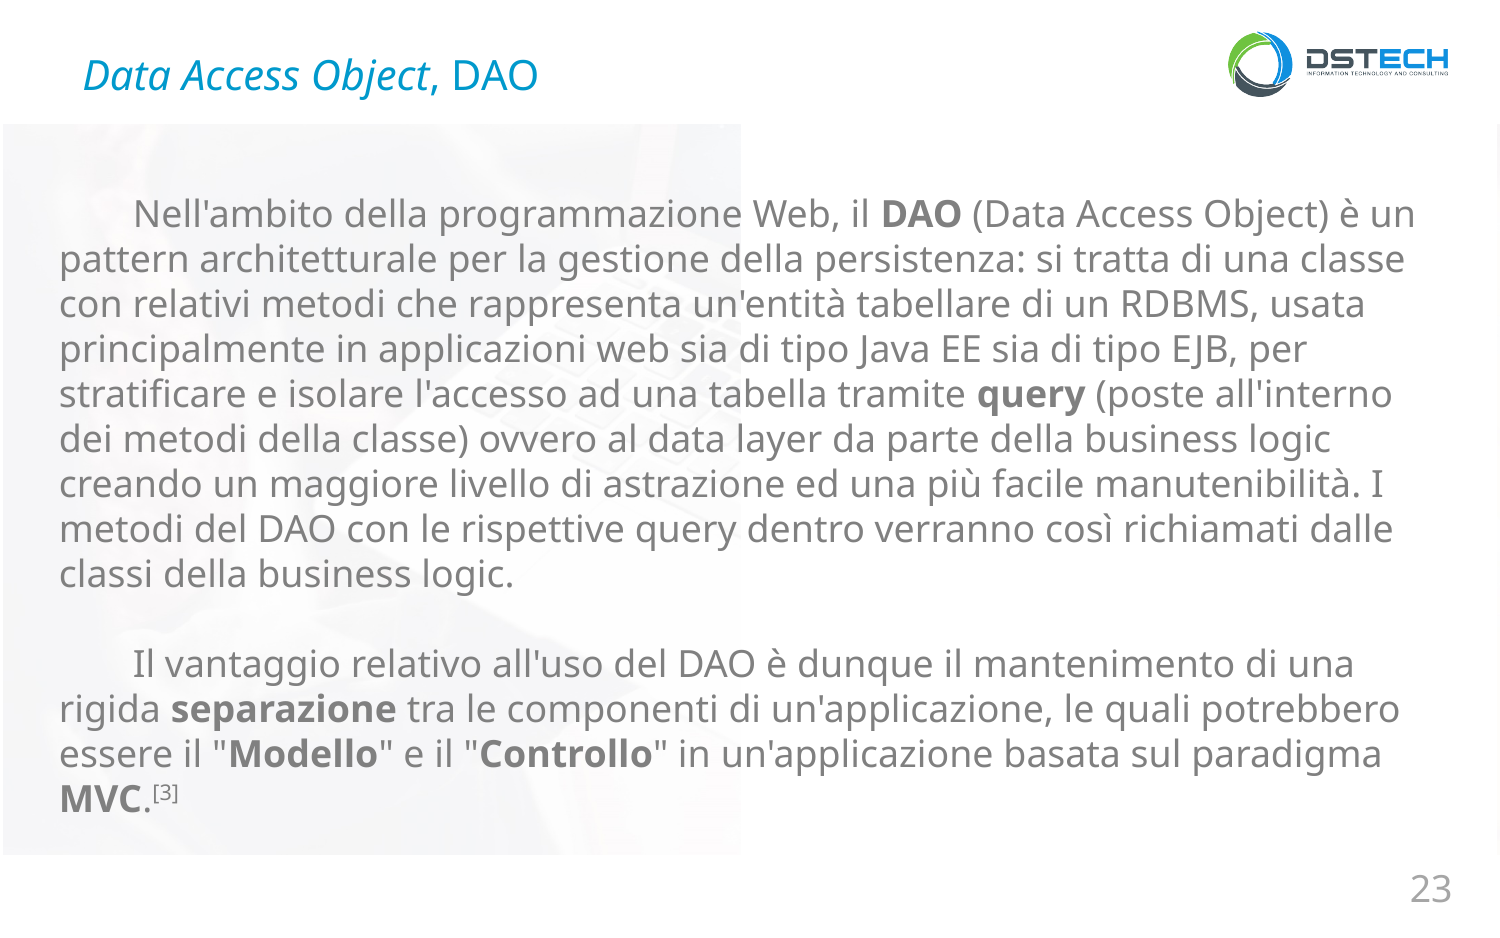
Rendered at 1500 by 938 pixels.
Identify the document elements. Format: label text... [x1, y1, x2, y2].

text_box [741, 124, 1497, 869]
text_box 23 [1381, 864, 1460, 910]
text_box Data Access Object, DAO [67, 41, 1034, 107]
picture [3, 124, 741, 855]
text_box Nell'ambito della programmazione Web, il DAO (Data Access Object) è un pattern architetturale per la gestione della persistenza: si tratta di una classe con relativi metodi che rappresenta un'entità tabellare di un RDBMS, usata principalmente in applicazioni web sia di tipo Java EE sia di tipo EJB, per stratificare e isolare l'accesso ad una tabella tramite query (poste all'interno dei metodi della classe) ovvero al data layer da parte della business logic creando un maggiore livello di astrazione ed una più facile manutenibilità. I metodi del DAO con le rispettive query dentro verranno così richiamati dalle classi della business logic. Il vantaggio relativo all'uso del DAO è dunque il mantenimento di una rigida separazione tra le componenti di un'applicazione, le quali potrebbero essere il "Modello" e il "Controllo" in un'applicazione basata sul paradigma MVC.[3] [59, 145, 1453, 871]
picture [1228, 31, 1448, 97]
